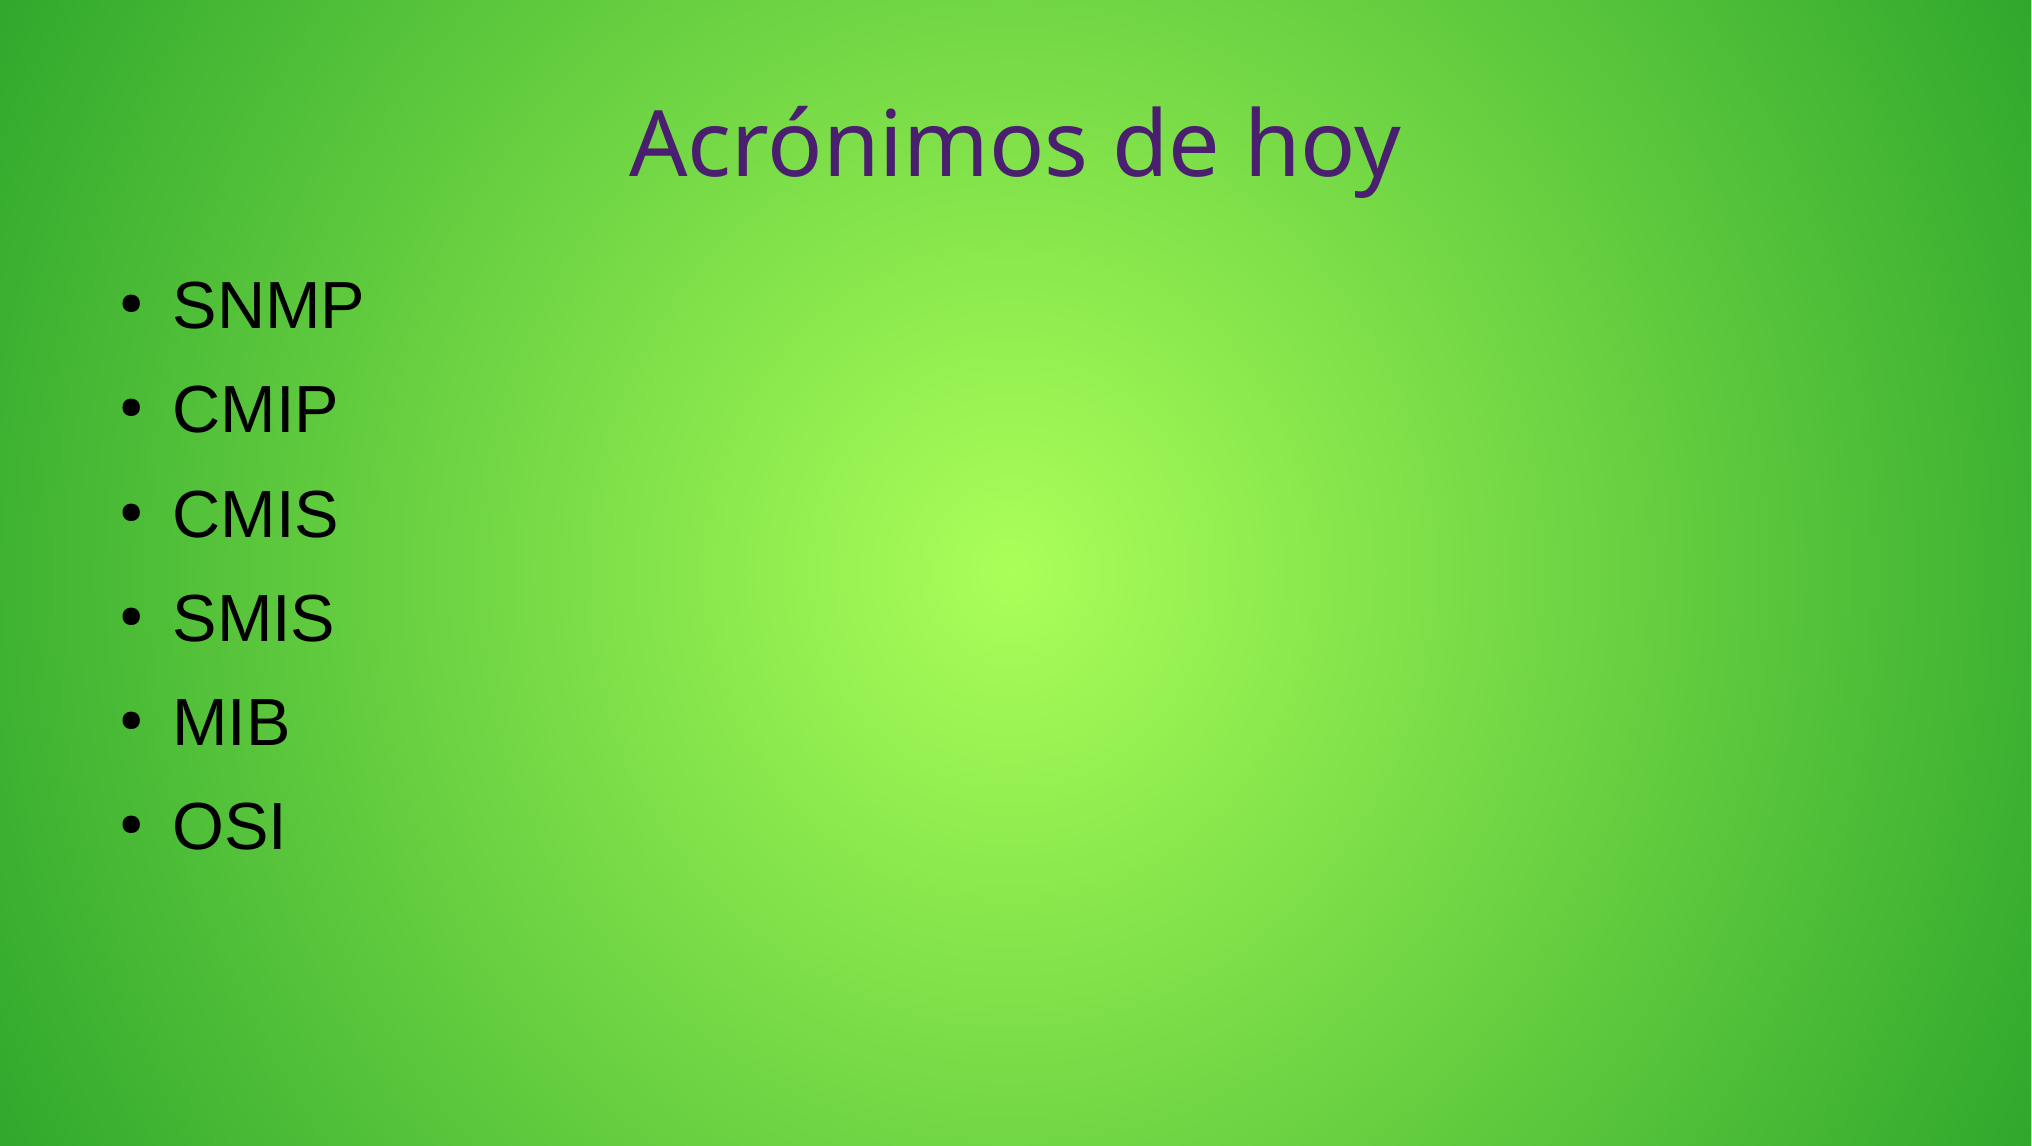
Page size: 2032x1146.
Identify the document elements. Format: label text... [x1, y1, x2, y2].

picture [0, 0, 2032, 1146]
title Acrónimos de hoy [101, 45, 1930, 237]
list SNMP CMIP CMIS SMIS MIB OSI [101, 268, 1930, 1025]
